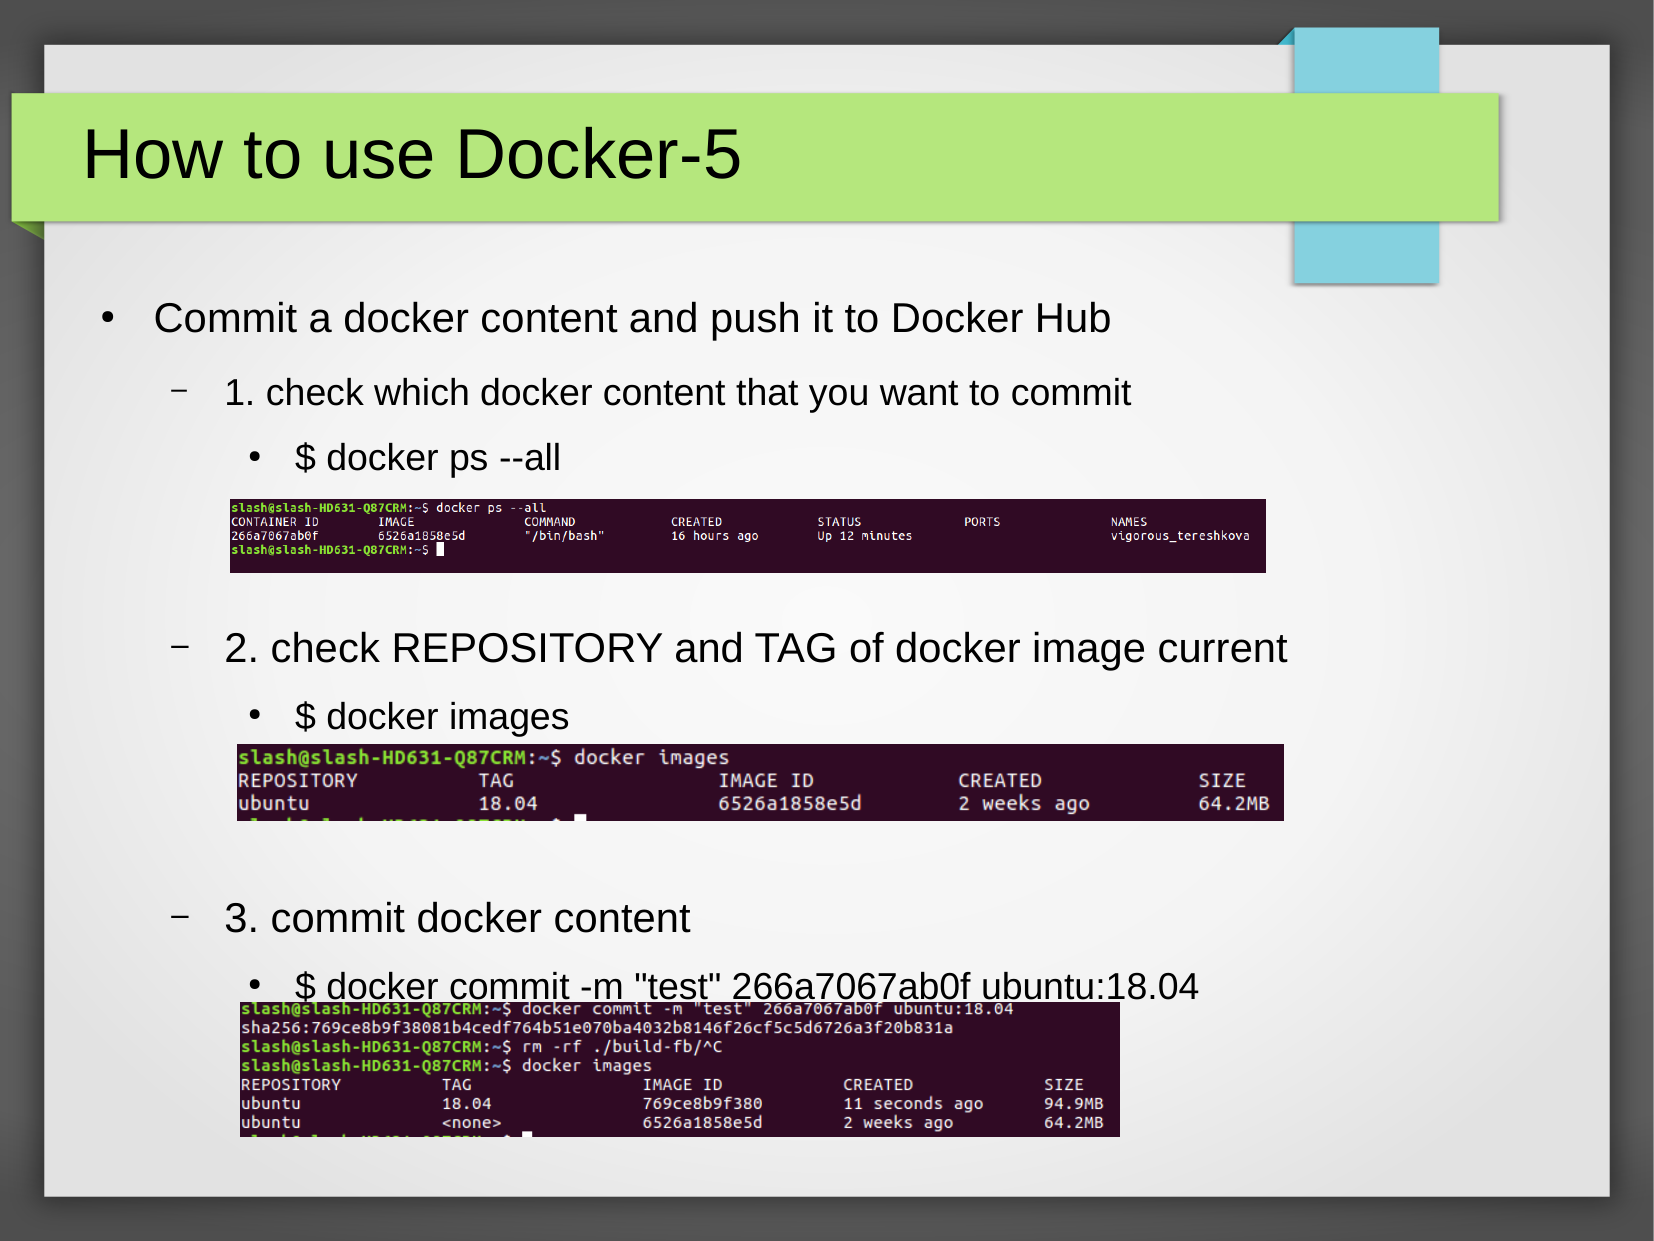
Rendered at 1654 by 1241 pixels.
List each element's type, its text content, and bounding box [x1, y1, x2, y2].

list Commit a docker content and push it to Docker Hub 1. check which docker content that you want to commit $ docker ps --all 2. check REPOSITORY and TAG of docker image current $ docker images 3. commit docker content $ docker commit -m "test" 266a7067ab0f ubuntu:18.04 [82, 295, 1571, 1015]
title How to use Docker-5 [82, 94, 1264, 213]
picture [0, 0, 1654, 1241]
